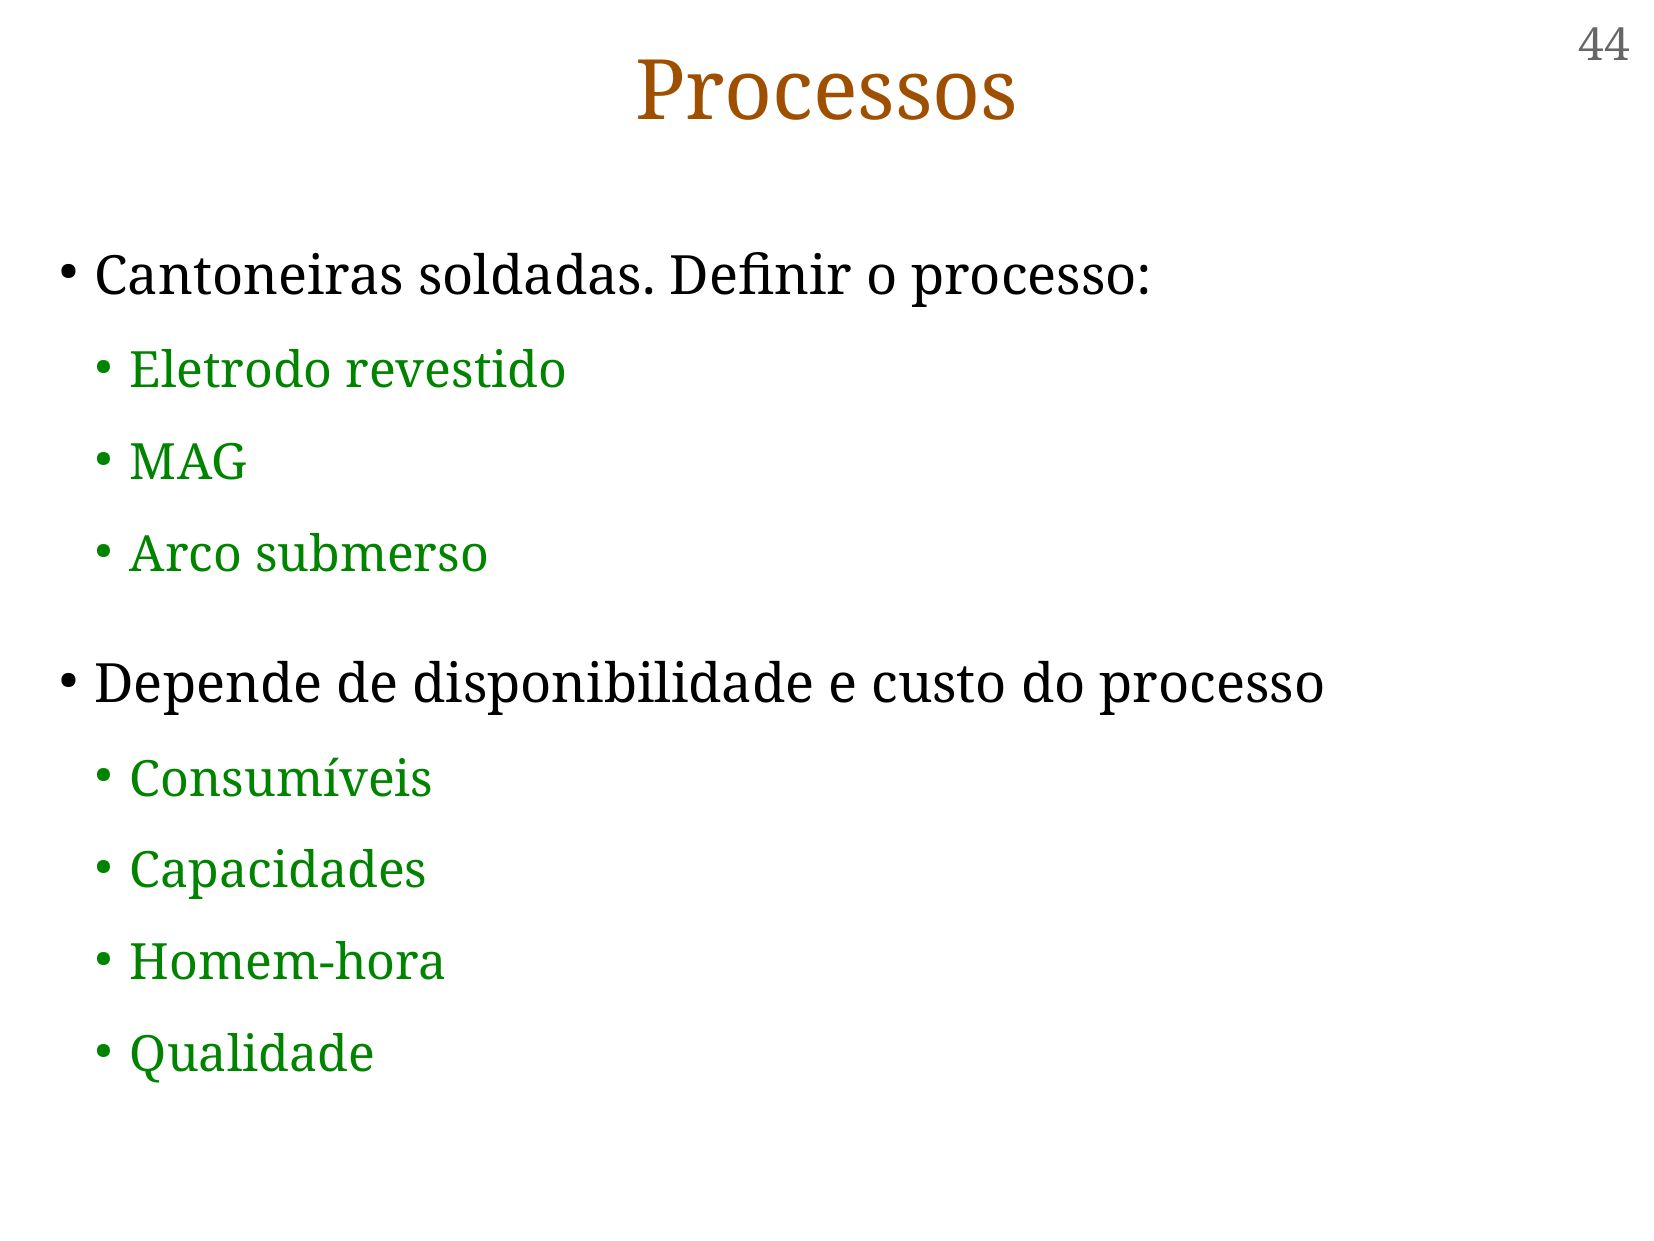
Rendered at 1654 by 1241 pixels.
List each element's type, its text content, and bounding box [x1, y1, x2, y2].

list Cantoneiras soldadas. Definir o processo: Eletrodo revestido MAG Arco submerso Depende de disponibilidade e custo do processo Consumíveis Capacidades Homem-hora Qualidade [59, 236, 1595, 1211]
title Processos [59, 29, 1595, 148]
